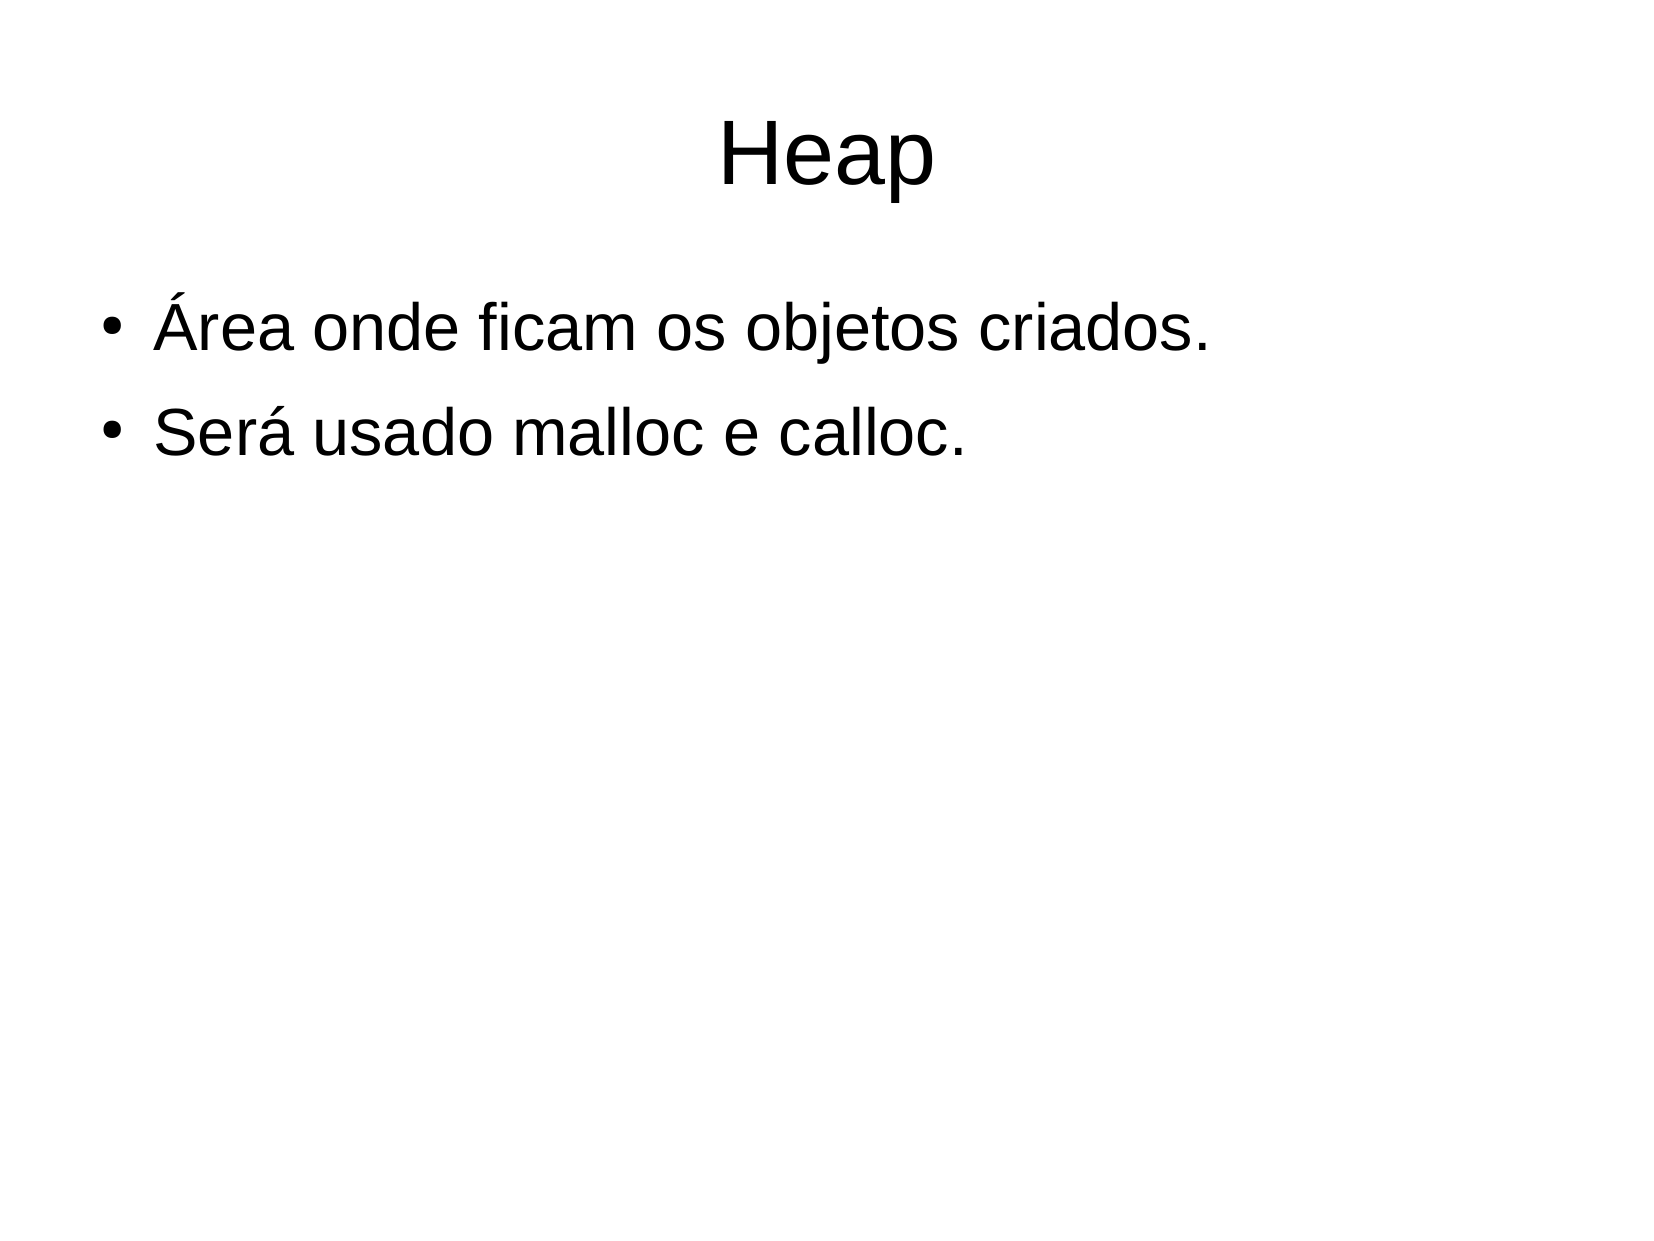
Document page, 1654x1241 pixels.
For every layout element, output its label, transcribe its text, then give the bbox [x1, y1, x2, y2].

list Área onde ficam os objetos criados. Será usado malloc e calloc. [82, 290, 1571, 1010]
title Heap [82, 49, 1571, 257]
